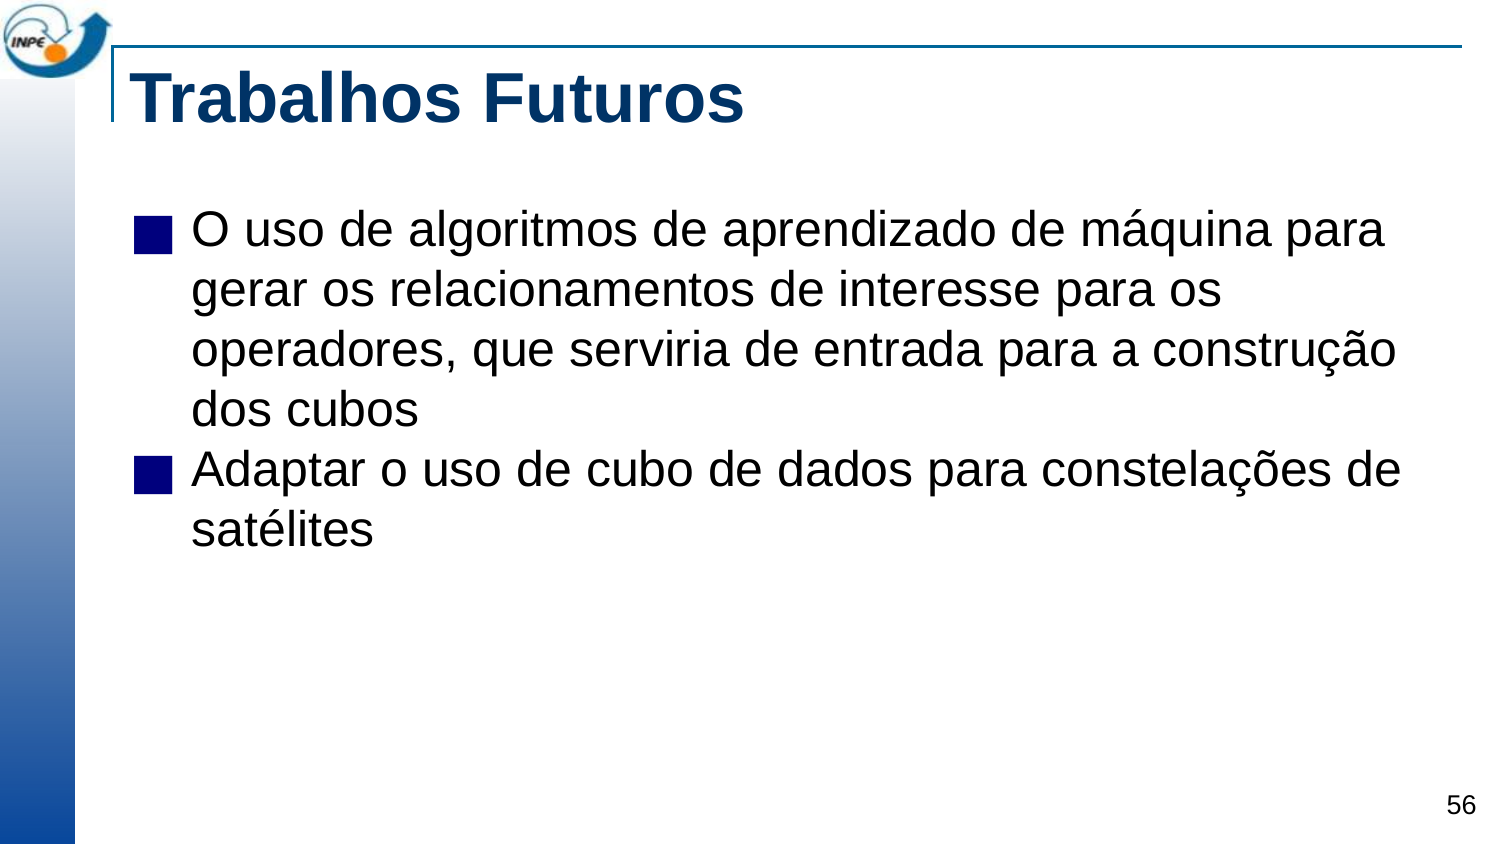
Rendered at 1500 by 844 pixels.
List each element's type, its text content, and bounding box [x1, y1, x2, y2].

title Trabalhos Futuros [112, 46, 1450, 141]
list O uso de algoritmos de aprendizado de máquina para gerar os relacionamentos de interesse para os operadores, que serviria de entrada para a construção dos cubos Adaptar o uso de cubo de dados para constelações de satélites [99, 187, 1450, 769]
slide_number <number> [1403, 779, 1494, 844]
picture [0, 0, 113, 79]
